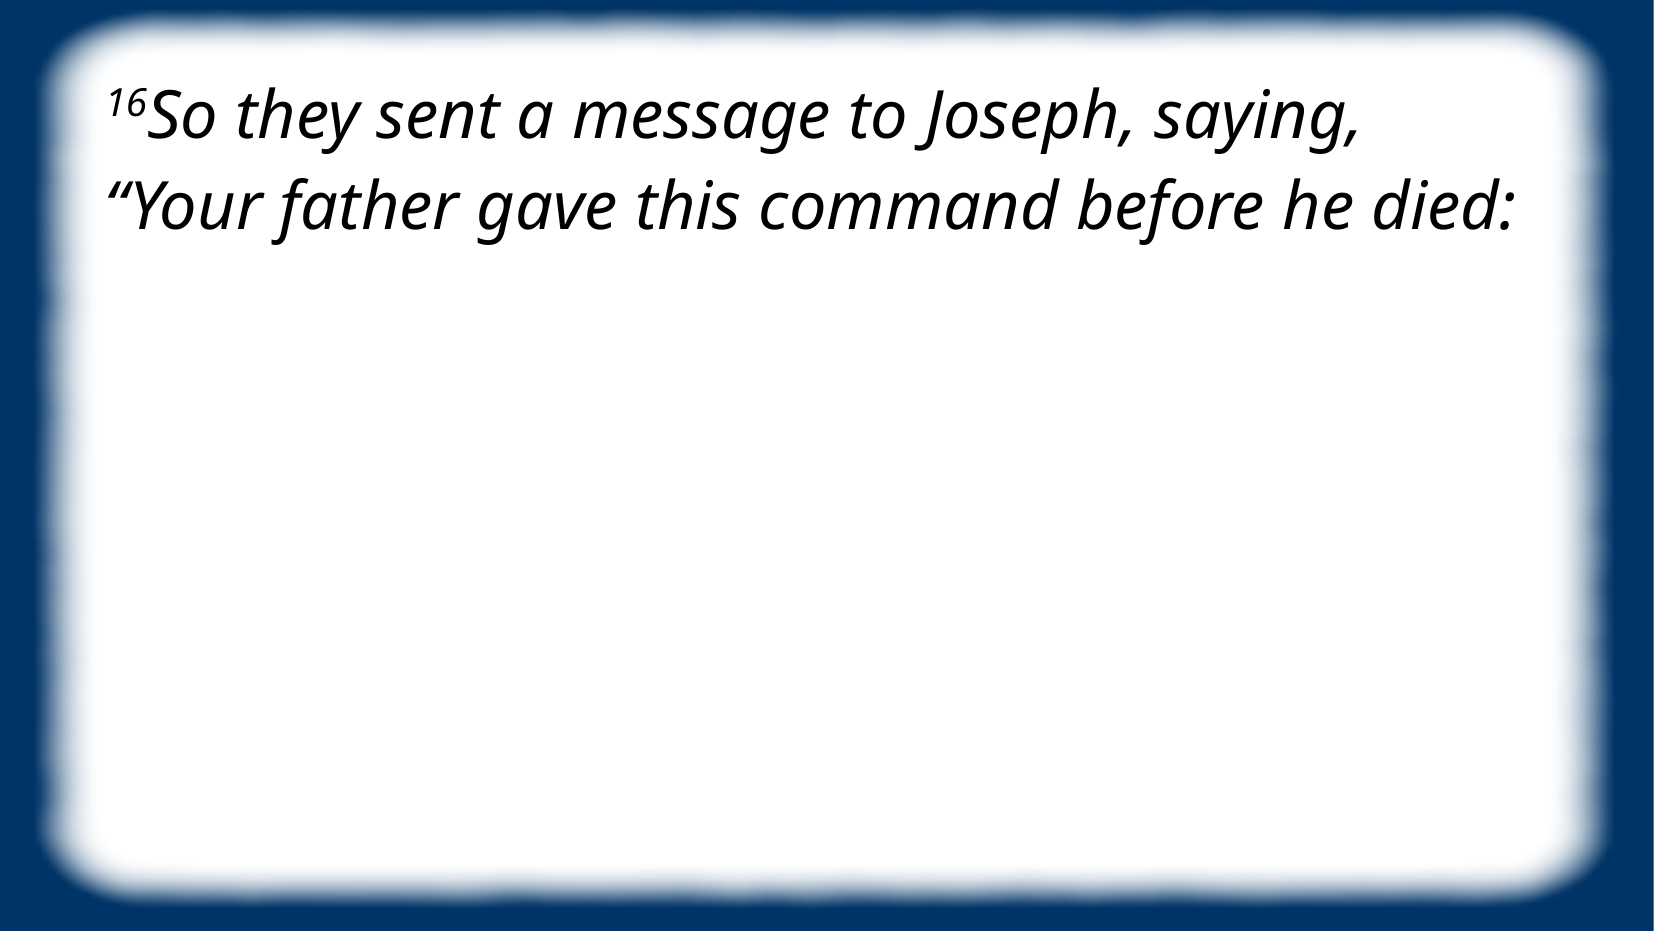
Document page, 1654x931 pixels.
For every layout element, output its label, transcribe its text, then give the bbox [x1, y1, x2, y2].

text_box 16So they sent a message to Joseph, saying, “Your father gave this command before he died: [90, 60, 1546, 342]
picture [0, 0, 1654, 931]
